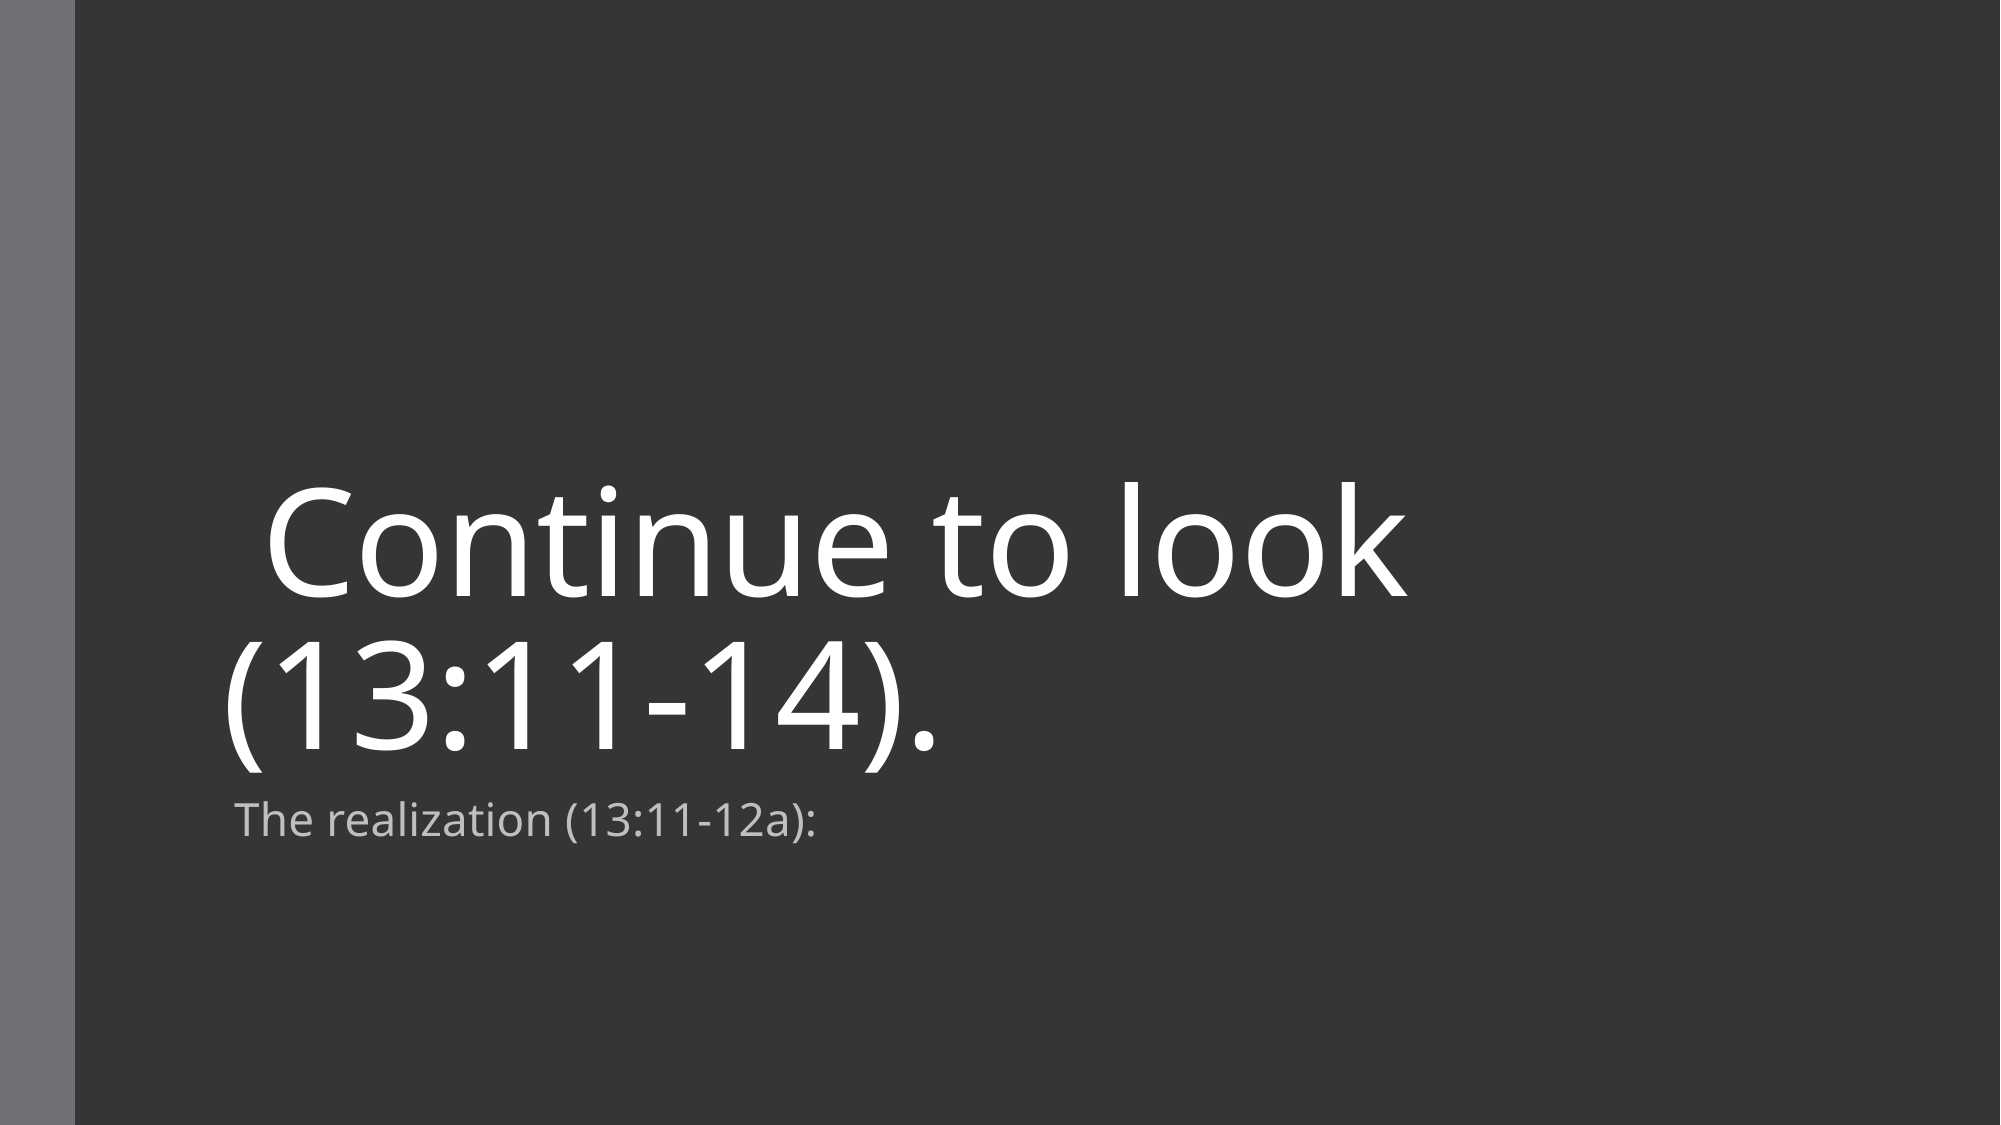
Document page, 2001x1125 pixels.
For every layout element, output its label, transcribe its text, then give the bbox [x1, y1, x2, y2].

subtitle The realization (13:11-12a): [206, 787, 1752, 1066]
title Continue to look (13:11-14). [206, 124, 1752, 787]
